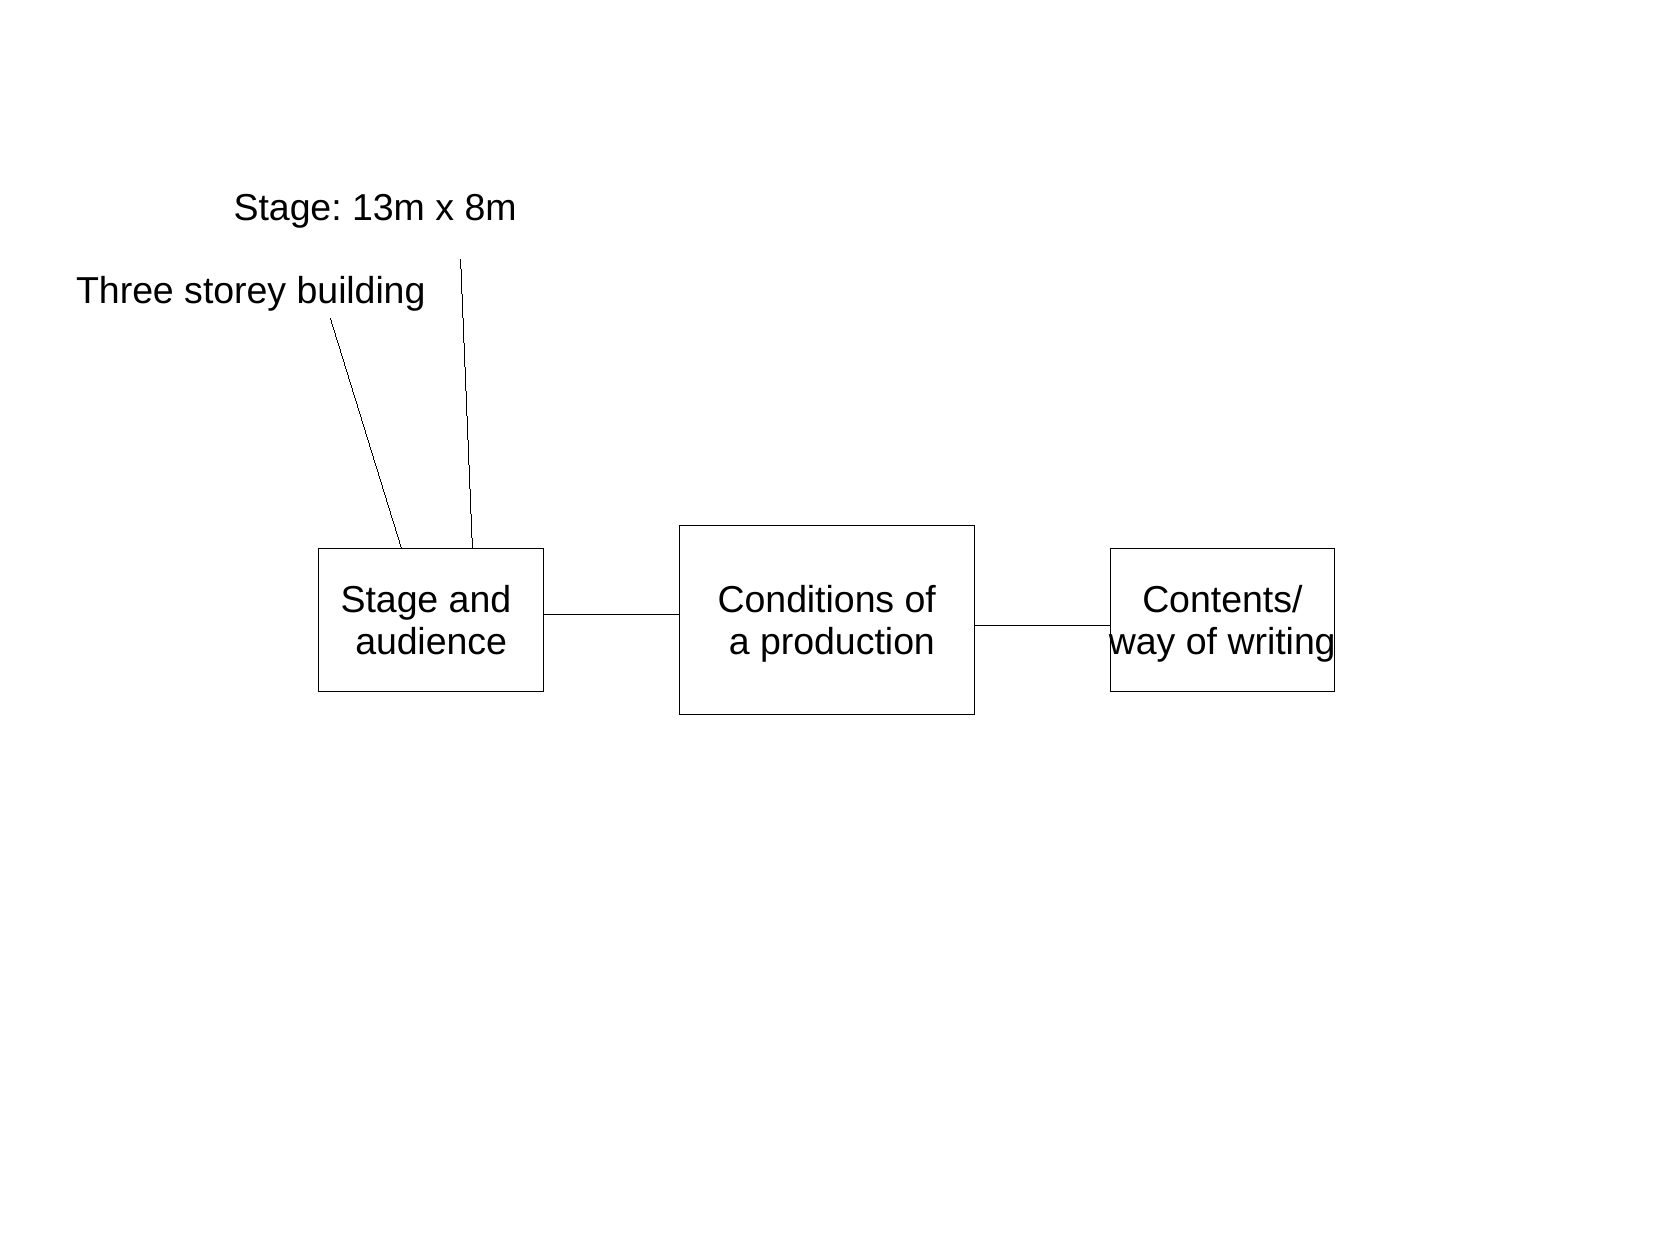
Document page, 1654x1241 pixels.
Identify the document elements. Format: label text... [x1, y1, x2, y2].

text_box Contents/ way of writing [1110, 548, 1335, 692]
text_box Stage: 13m x 8m [218, 179, 532, 237]
text_box Three storey building [61, 262, 440, 319]
text_box Conditions of a production [679, 525, 975, 715]
text_box Stage and audience [318, 548, 544, 692]
